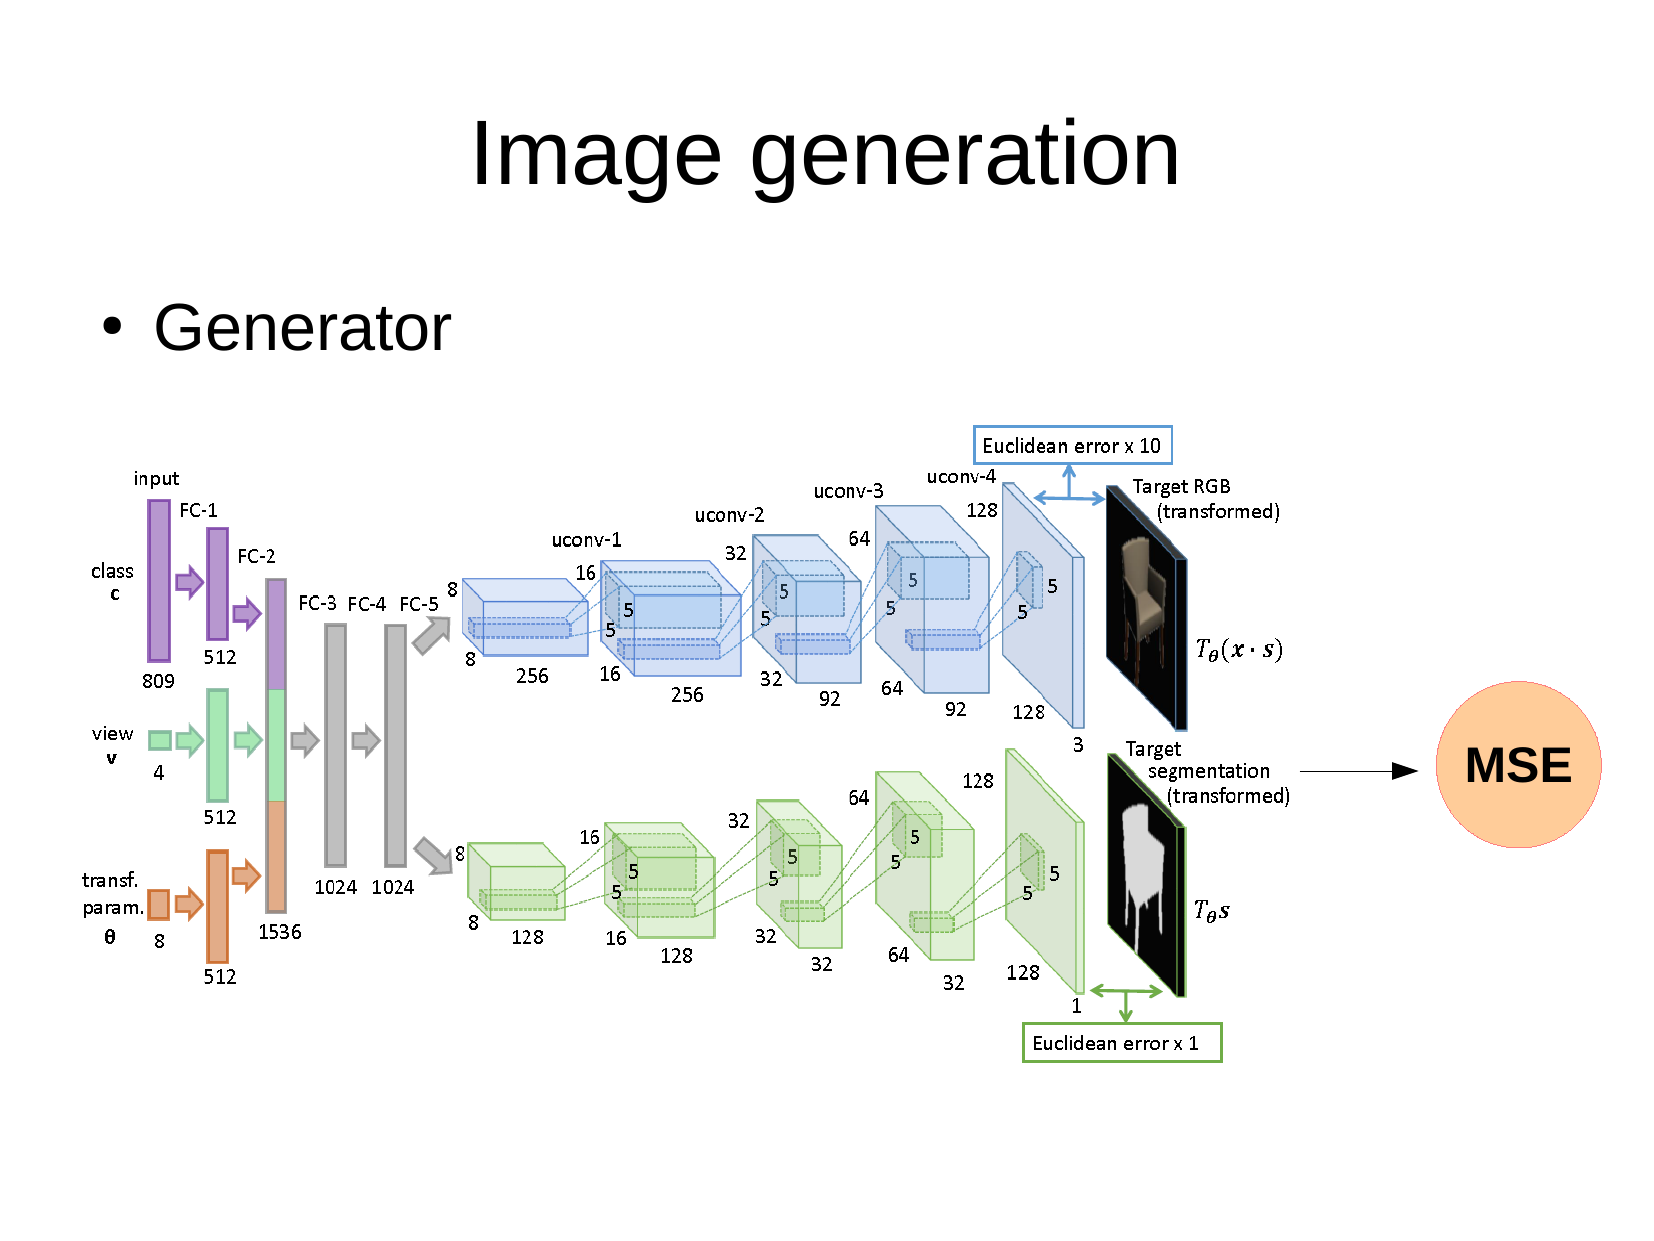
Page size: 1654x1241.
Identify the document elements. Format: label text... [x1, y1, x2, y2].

picture [76, 418, 1300, 1081]
title Image generation [82, 49, 1571, 257]
text_box MSE [1436, 681, 1602, 848]
list Generator [82, 290, 1571, 1010]
